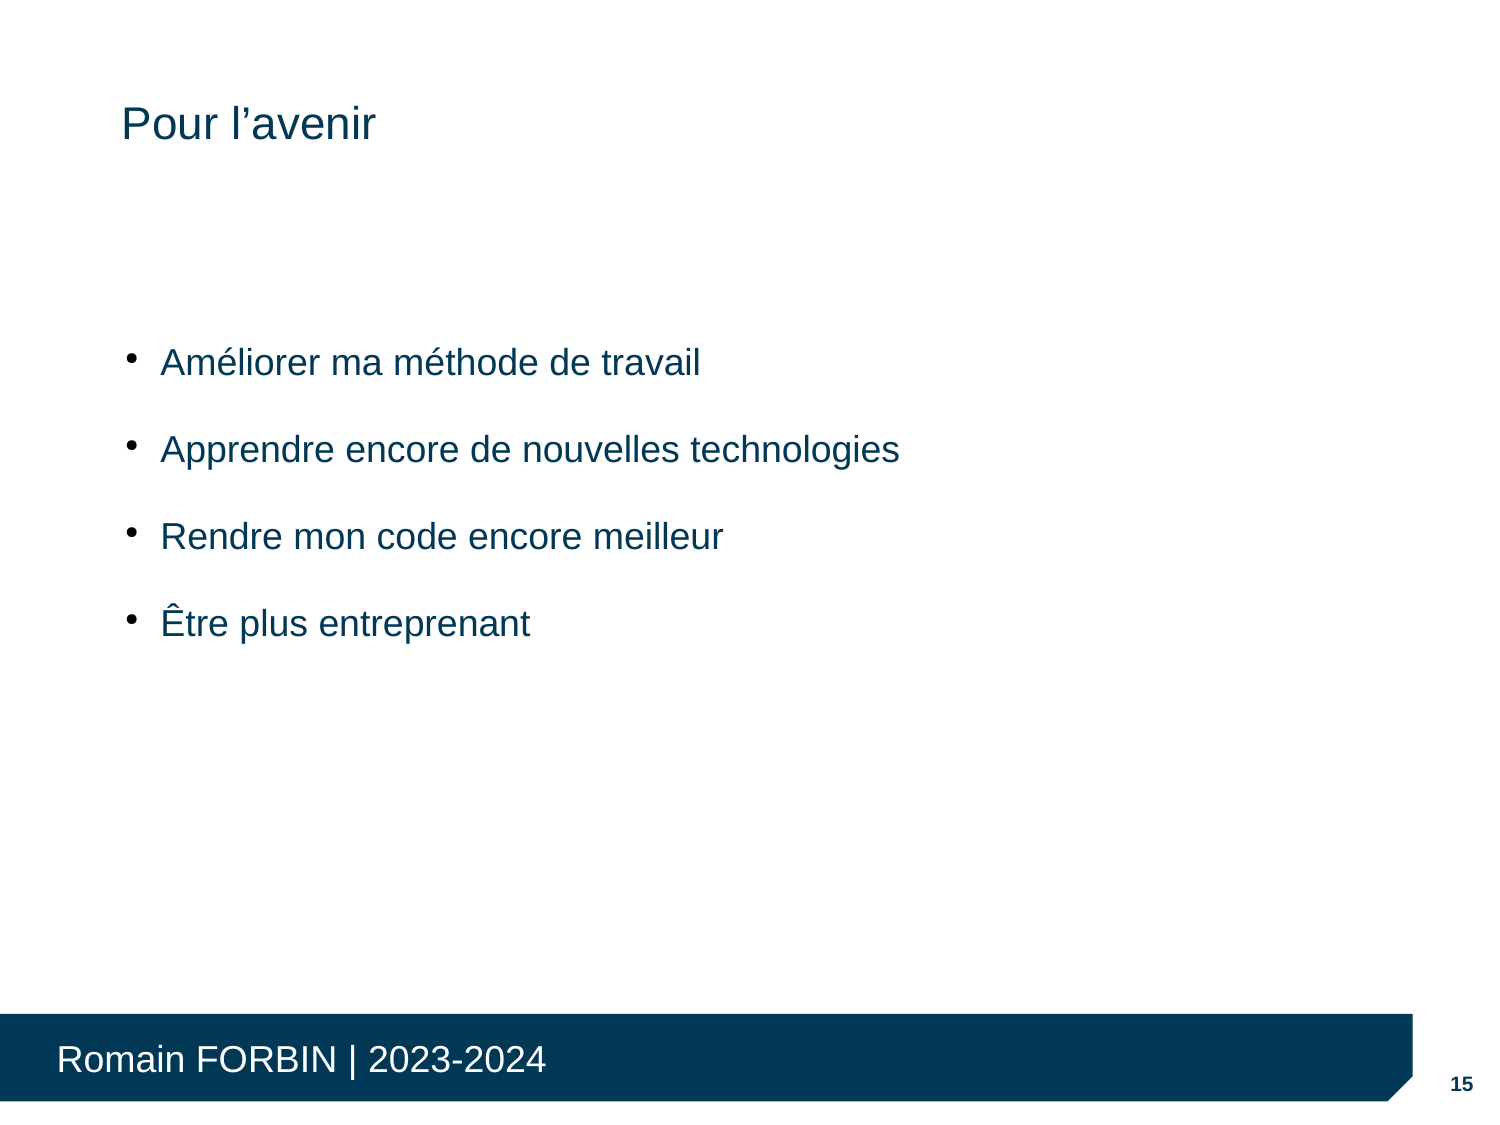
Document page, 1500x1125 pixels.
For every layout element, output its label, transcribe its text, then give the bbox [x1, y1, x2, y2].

title Pour l’avenir [121, 68, 1438, 179]
list Améliorer ma méthode de travail Apprendre encore de nouvelles technologies Rendre mon code encore meilleur Être plus entreprenant [125, 337, 1382, 970]
